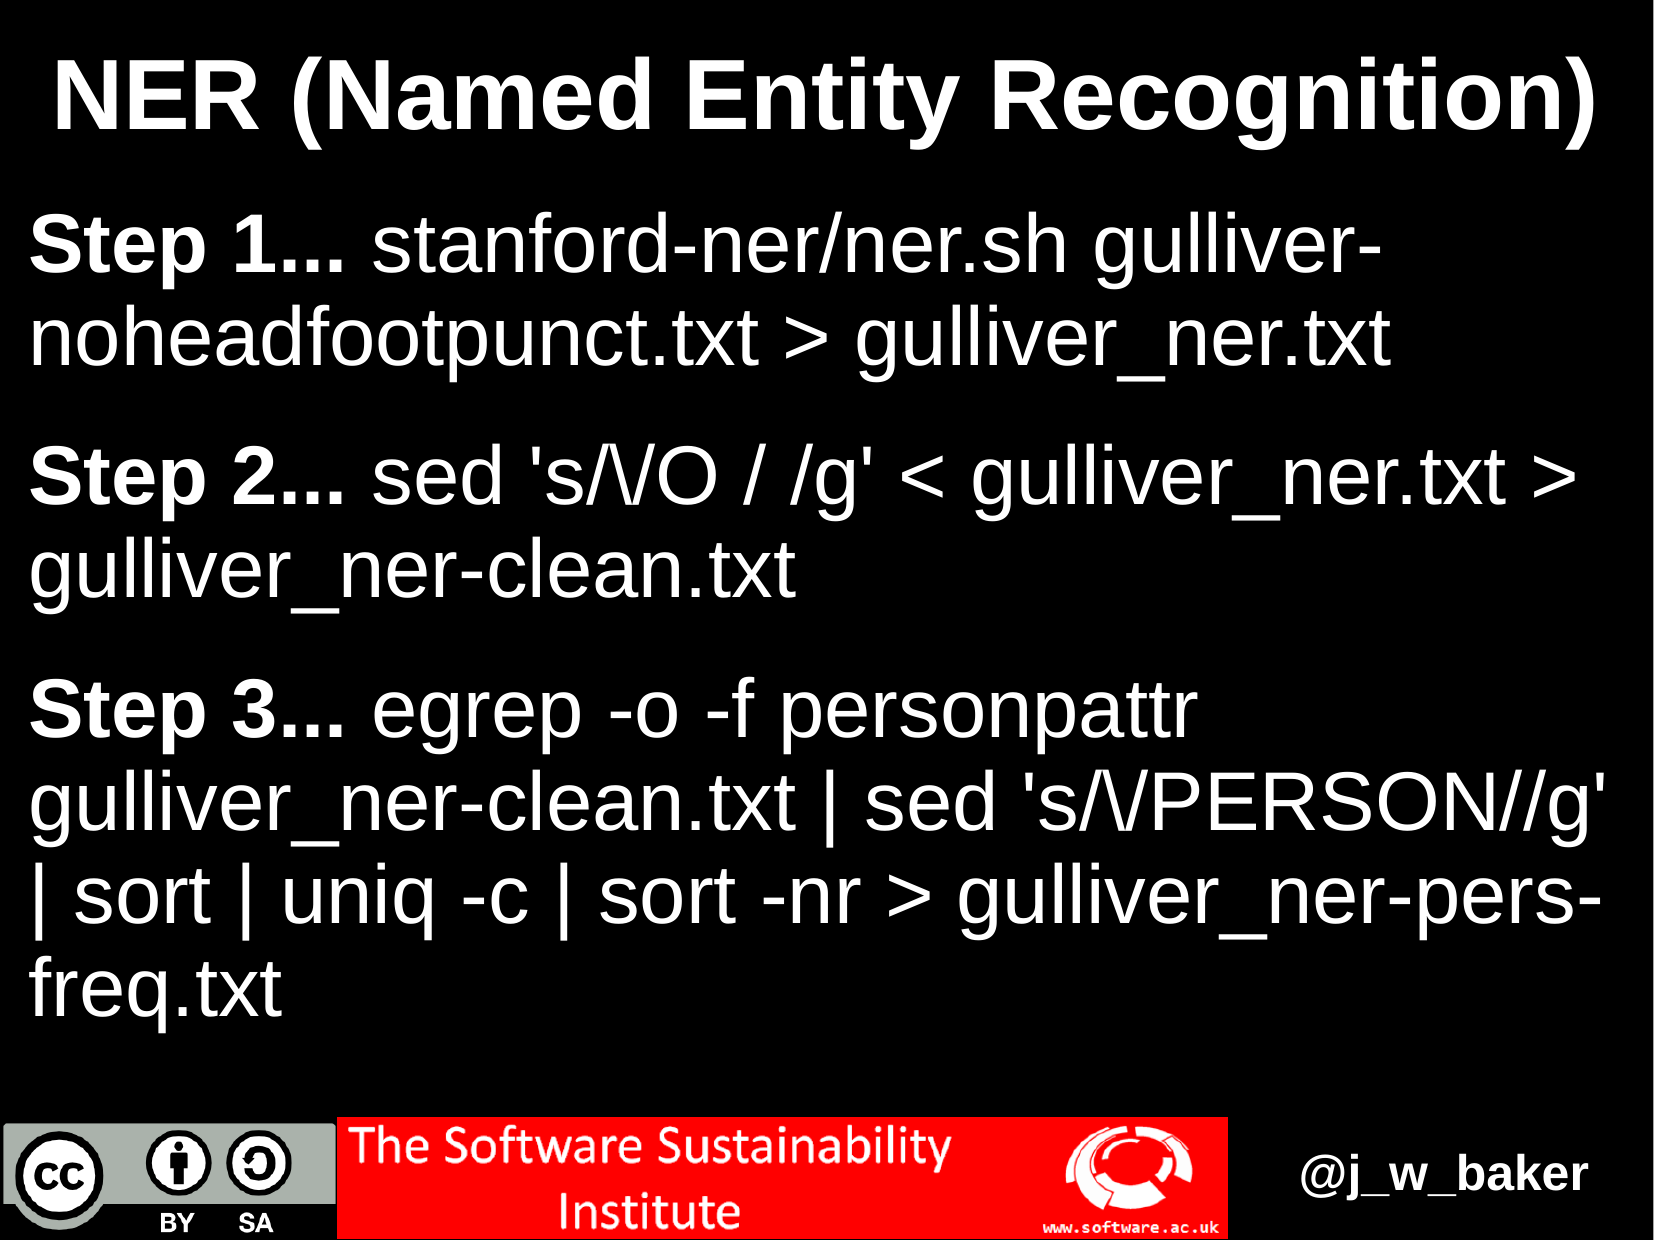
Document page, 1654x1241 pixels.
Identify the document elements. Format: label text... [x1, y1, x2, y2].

picture [0, 1117, 1228, 1239]
text_box @j_w_baker [1266, 1085, 1622, 1241]
text_box NER (Named Entity Recognition) Step 1... stanford-ner/ner.sh gulliver-noheadfootpunct.txt > gulliver_ner.txt Step 2... sed 's/\/O / /g' < gulliver_ner.txt > gulliver_ner-clean.txt Step 3... egrep -o -f personpattr gulliver_ner-clean.txt | sed 's/\/PERSON//g' | sort | uniq -c | sort -nr > gulliver_ner-pers-freq.txt [28, 36, 1623, 1037]
